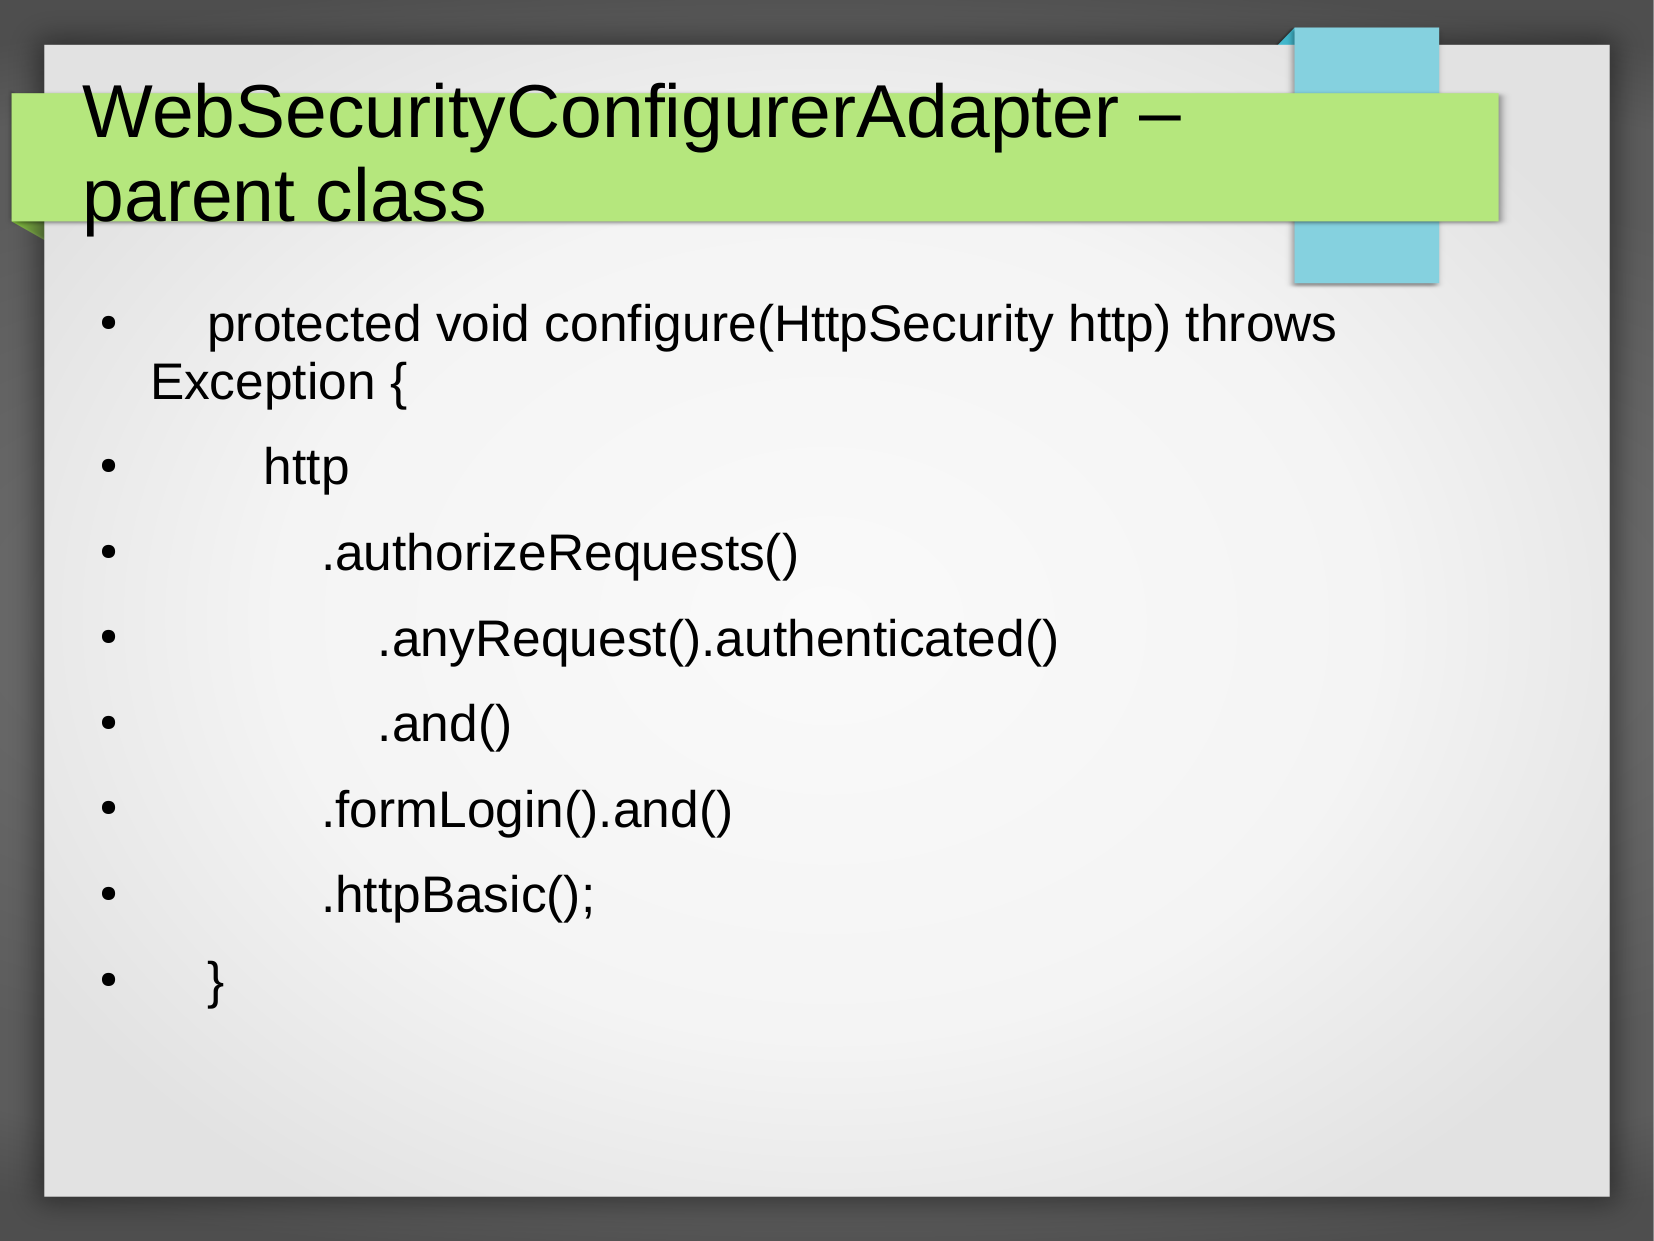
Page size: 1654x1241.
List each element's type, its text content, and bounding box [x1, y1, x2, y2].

list protected void configure(HttpSecurity http) throws Exception { http .authorizeRequests() .anyRequest().authenticated() .and() .formLogin().and() .httpBasic(); } [82, 295, 1571, 1015]
picture [0, 0, 1654, 1241]
title WebSecurityConfigurerAdapter – parent class [82, 69, 1264, 238]
